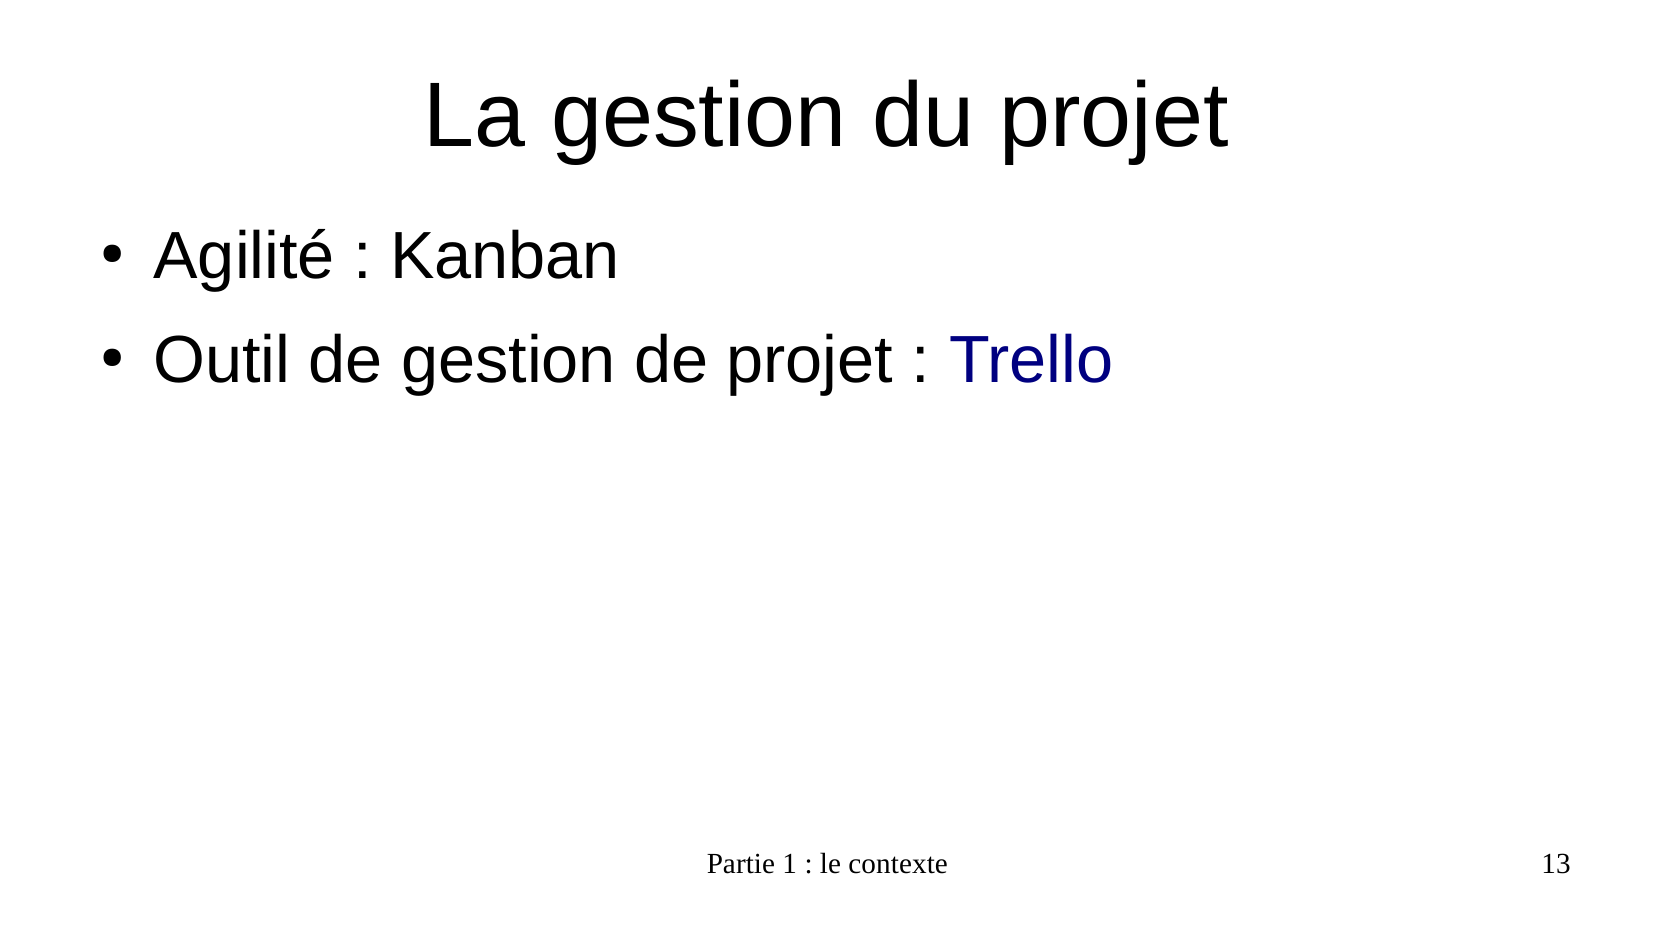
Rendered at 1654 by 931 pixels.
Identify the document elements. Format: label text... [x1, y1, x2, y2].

title La gestion du projet [82, 37, 1571, 193]
list Agilité : Kanban Outil de gestion de projet : Trello [82, 217, 1571, 758]
